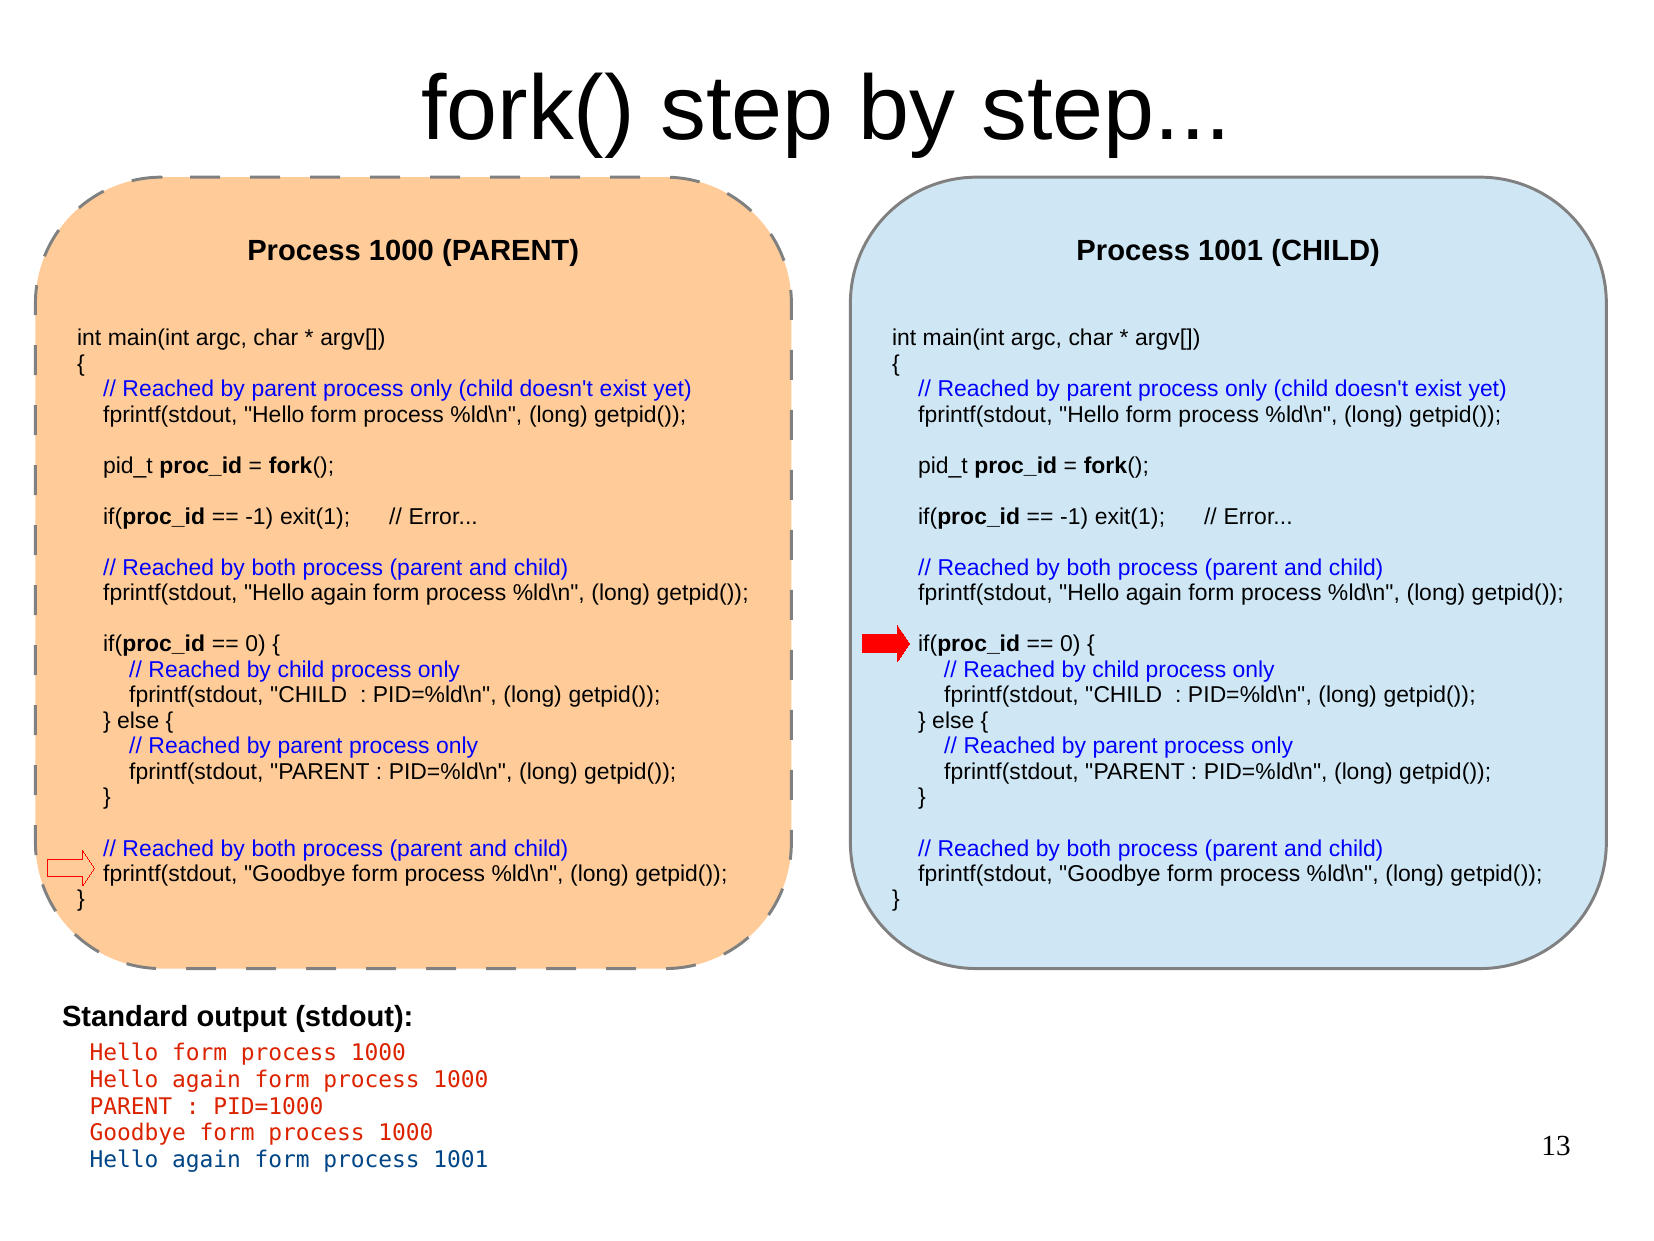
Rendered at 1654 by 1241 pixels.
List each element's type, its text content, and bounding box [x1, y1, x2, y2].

text_box [862, 625, 910, 662]
text_box Standard output (stdout): Hello form process 1000 Hello again form process 1000 PARENT : PID=1000 Goodbye form process 1000 Hello again form process 1001 [47, 992, 1619, 1208]
text_box Process 1000 (PARENT) int main(int argc, char * argv[]) { // Reached by parent process only (child doesn't exist yet) fprintf(stdout, "Hello form process %ld\n", (long) getpid()); pid_t proc_id = fork(); if(proc_id == -1) exit(1); // Error... // Reached by both process (parent and child) fprintf(stdout, "Hello again form process %ld\n", (long) getpid()); if(proc_id == 0) { // Reached by child process only fprintf(stdout, "CHILD : PID=%ld\n", (long) getpid()); } else { // Reached by parent process only fprintf(stdout, "PARENT : PID=%ld\n", (long) getpid()); } // Reached by both process (parent and child) fprintf(stdout, "Goodbye form process %ld\n", (long) getpid()); } [35, 177, 792, 969]
text_box Process 1001 (CHILD) int main(int argc, char * argv[]) { // Reached by parent process only (child doesn't exist yet) fprintf(stdout, "Hello form process %ld\n", (long) getpid()); pid_t proc_id = fork(); if(proc_id == -1) exit(1); // Error... // Reached by both process (parent and child) fprintf(stdout, "Hello again form process %ld\n", (long) getpid()); if(proc_id == 0) { // Reached by child process only fprintf(stdout, "CHILD : PID=%ld\n", (long) getpid()); } else { // Reached by parent process only fprintf(stdout, "PARENT : PID=%ld\n", (long) getpid()); } // Reached by both process (parent and child) fprintf(stdout, "Goodbye form process %ld\n", (long) getpid()); } [850, 177, 1607, 969]
title fork() step by step... [82, 49, 1571, 166]
